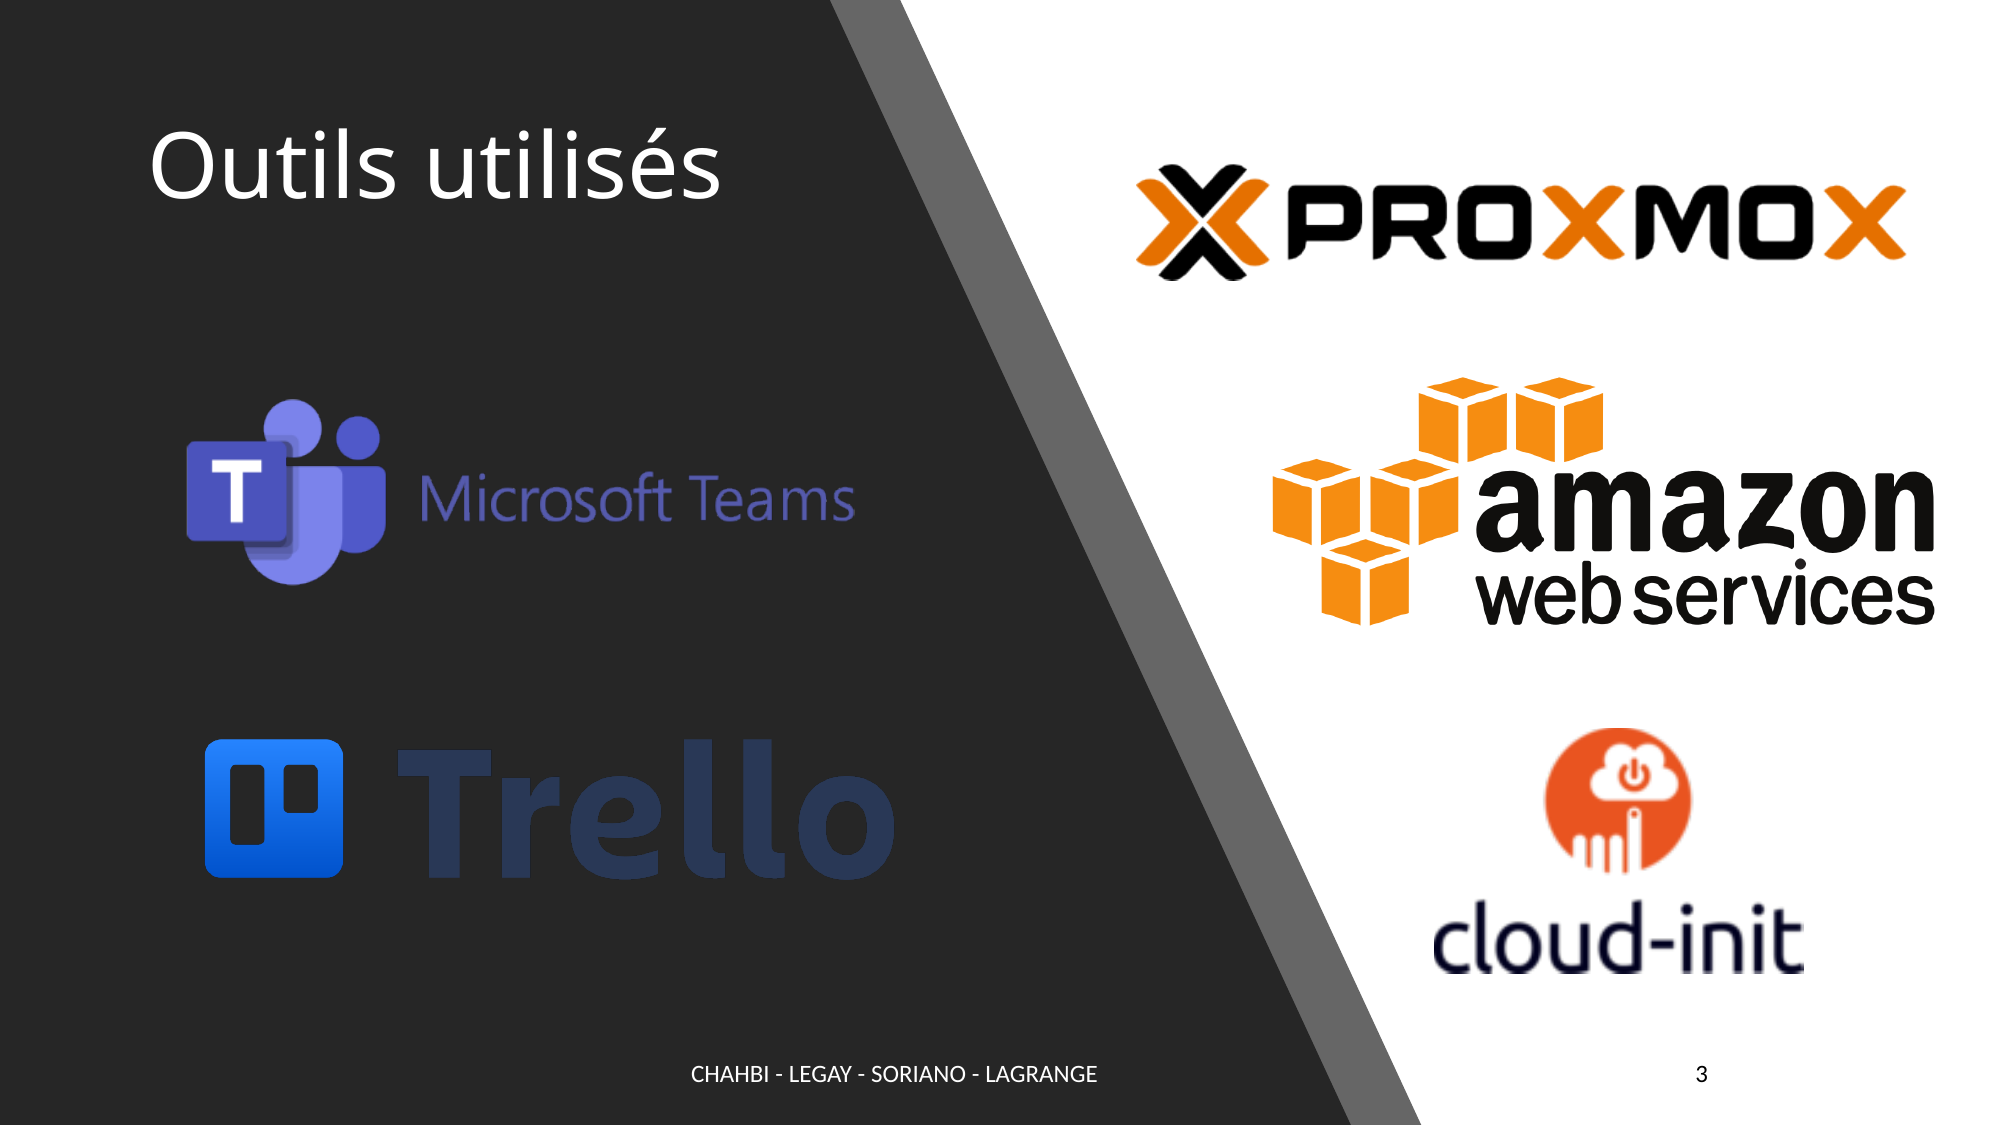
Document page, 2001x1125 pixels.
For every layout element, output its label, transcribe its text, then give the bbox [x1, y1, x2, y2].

title Outils utilisés [131, 59, 851, 278]
footer CHAHBI - LEGAY - SORIANO - LAGRANGE [521, 1042, 1269, 1103]
picture [150, 370, 881, 610]
text_box [0, 0, 2000, 1125]
slide_number [1680, 1042, 1863, 1103]
picture [1434, 728, 1804, 974]
picture [1136, 141, 2000, 281]
picture [1251, 350, 1966, 666]
picture [203, 739, 895, 881]
